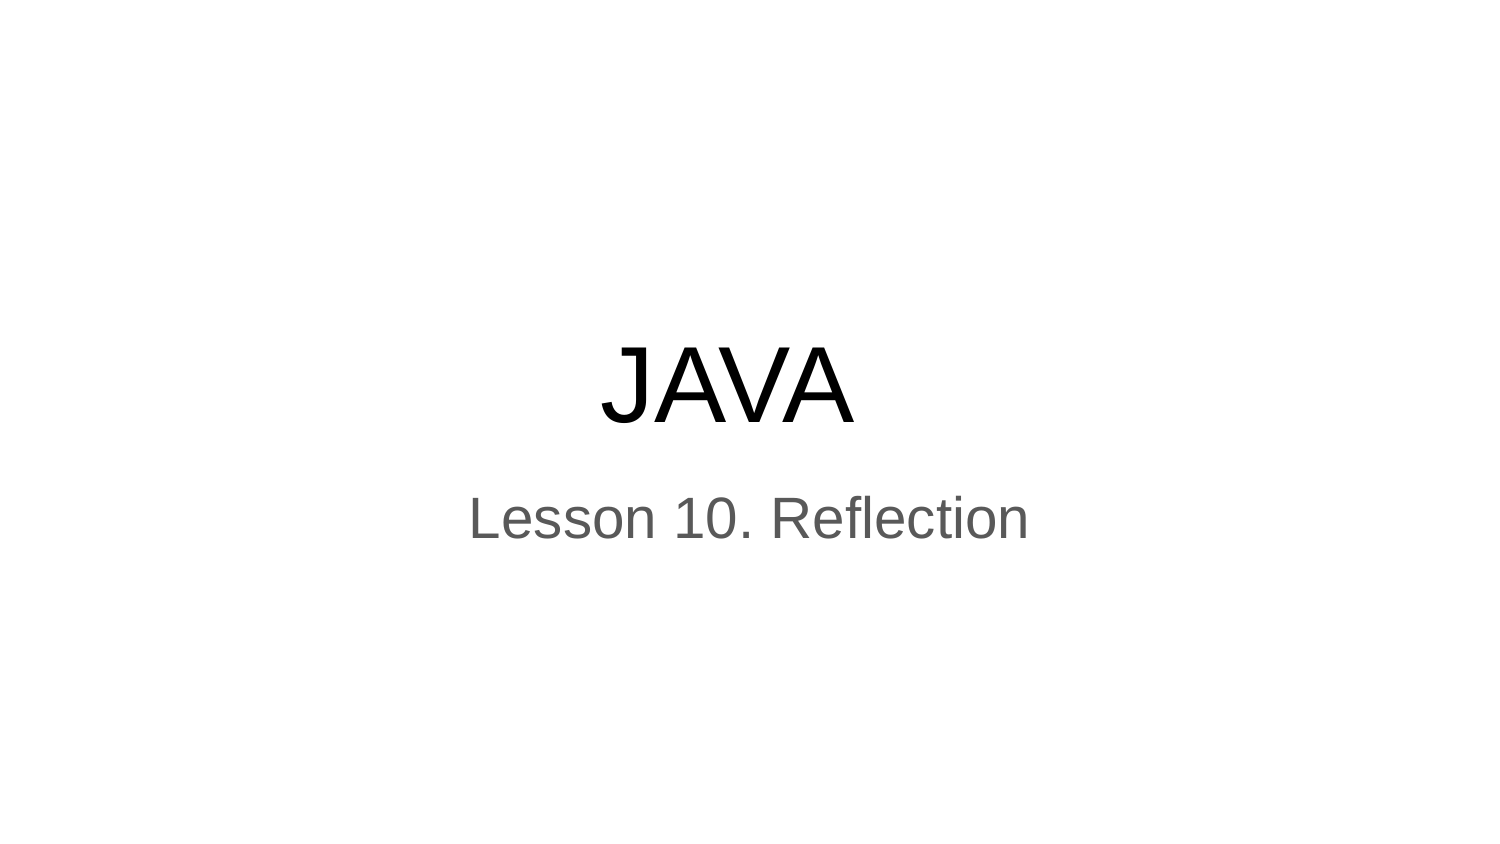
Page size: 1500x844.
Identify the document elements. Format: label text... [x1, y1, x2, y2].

title JAVA [51, 122, 1449, 459]
subtitle Lesson 10. Reflection [51, 464, 1449, 595]
